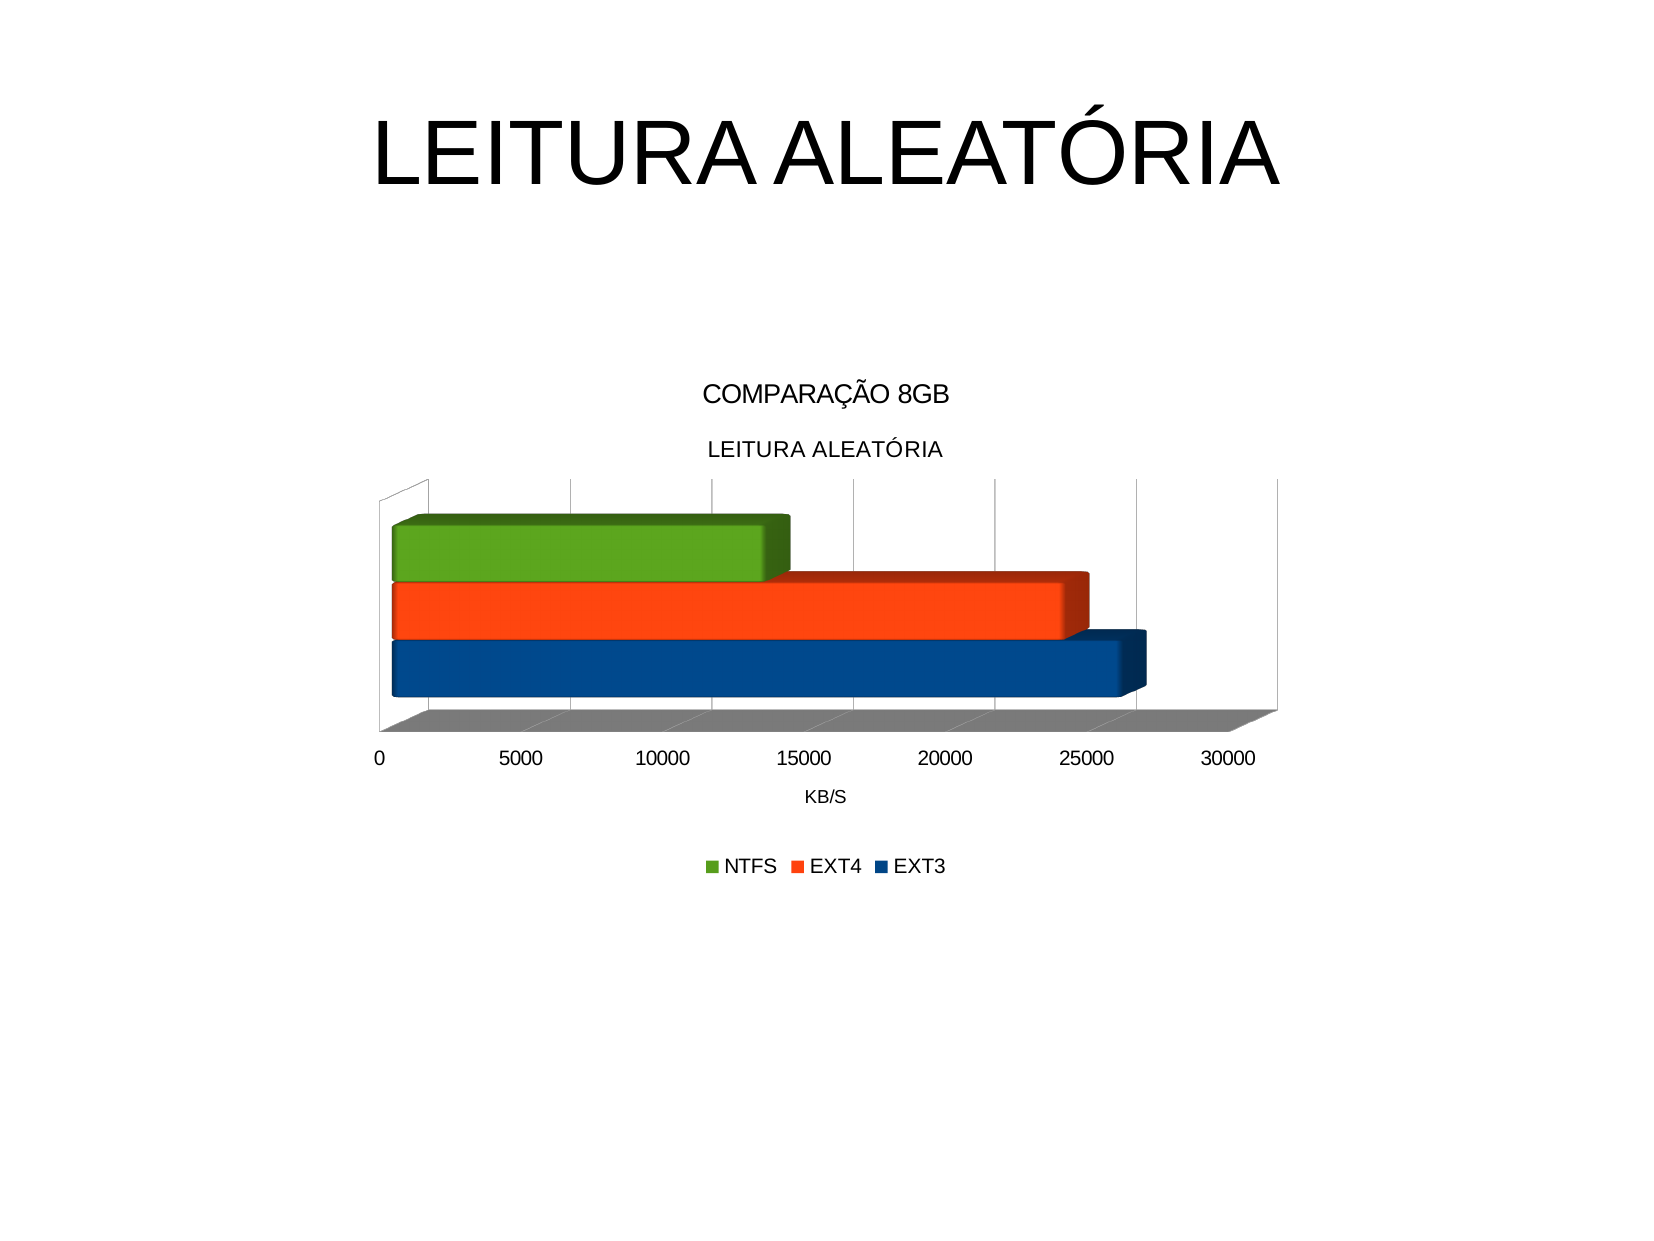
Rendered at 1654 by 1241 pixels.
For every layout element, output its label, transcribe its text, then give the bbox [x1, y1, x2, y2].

title LEITURA ALEATÓRIA [82, 49, 1571, 257]
chart [353, 353, 1299, 885]
